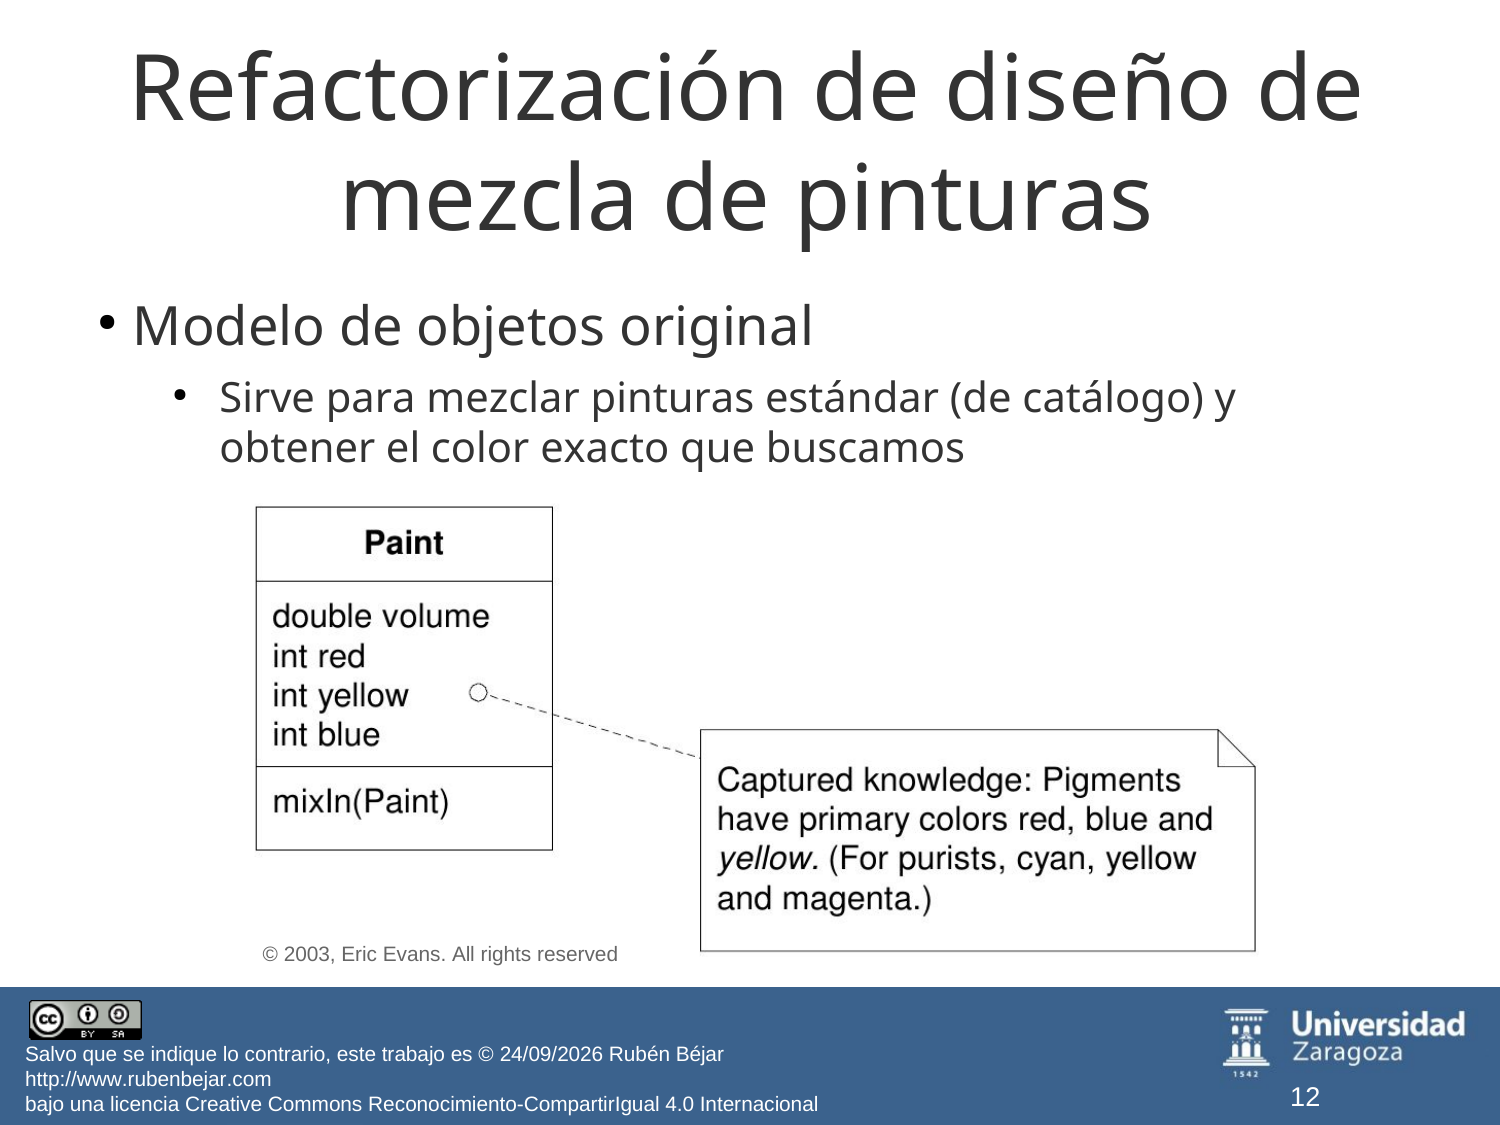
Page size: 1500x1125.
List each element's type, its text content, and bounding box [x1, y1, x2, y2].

title Refactorización de diseño de mezcla de pinturas [74, 21, 1420, 257]
picture [230, 487, 1270, 969]
list Modelo de objetos original Sirve para mezclar pinturas estándar (de catálogo) y obtener el color exacto que buscamos [82, 283, 1418, 957]
picture [0, 987, 1500, 1125]
text_box © 2003, Eric Evans. All rights reserved [248, 933, 638, 973]
